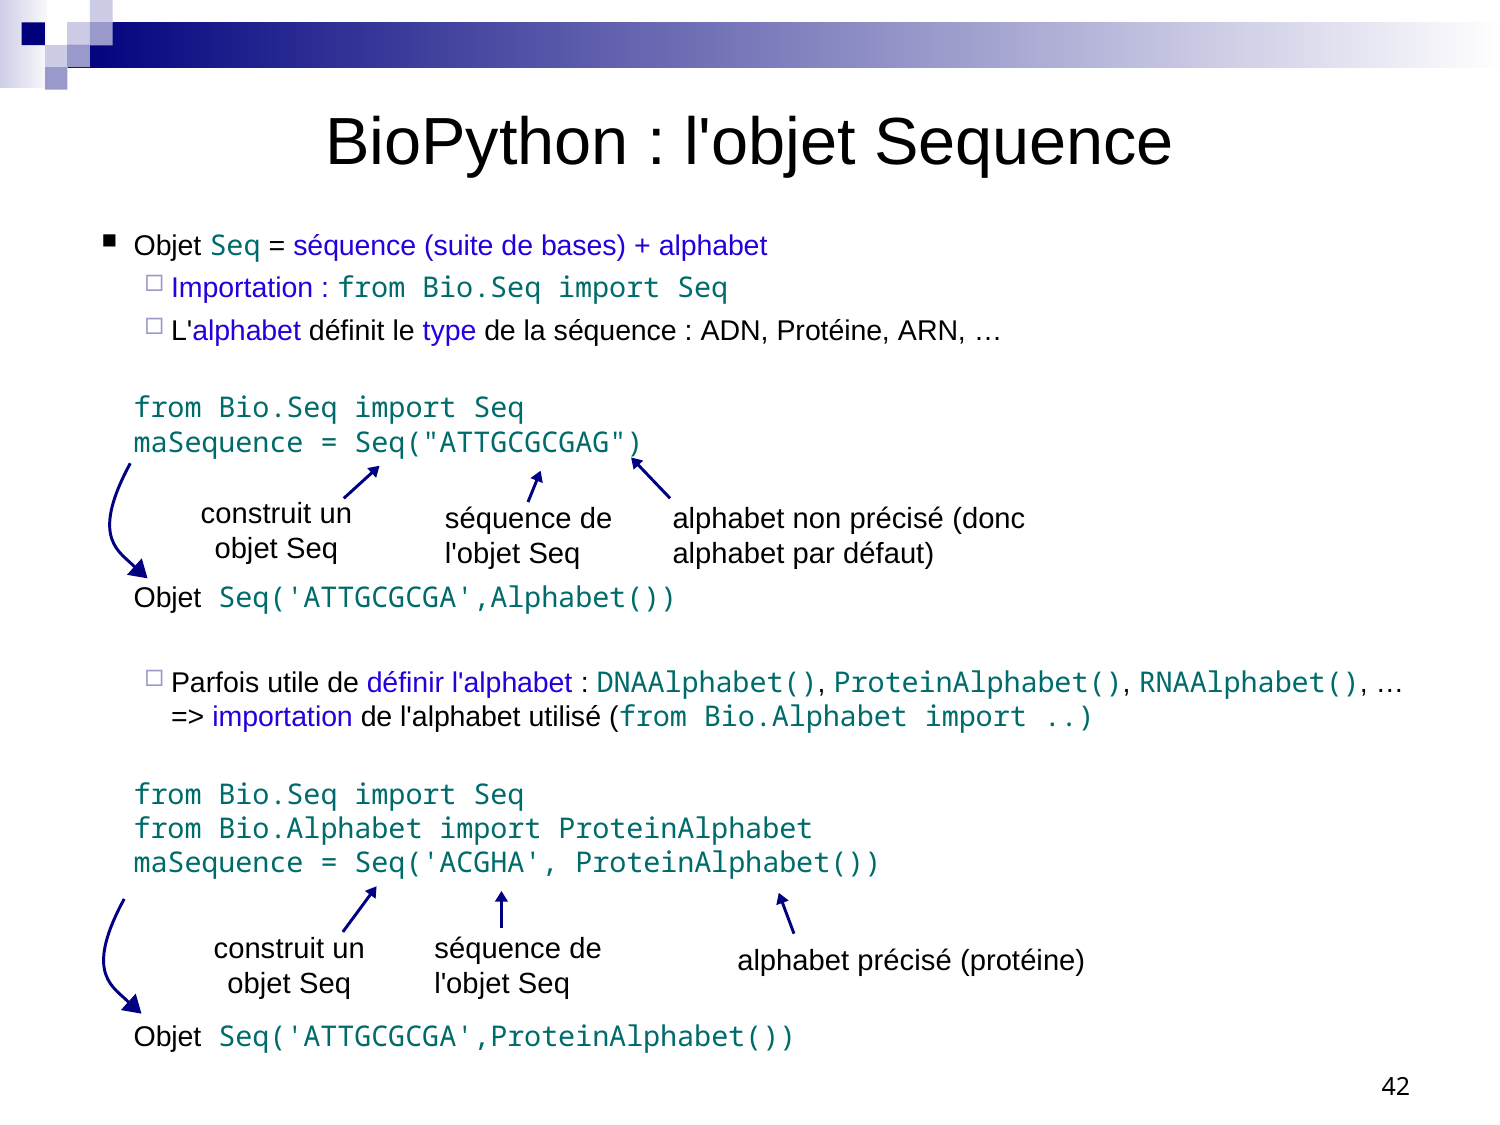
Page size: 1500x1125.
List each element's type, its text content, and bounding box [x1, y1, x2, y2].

text_box alphabet précisé (protéine) [722, 933, 1150, 994]
text_box séquence de l'objet Seq [419, 922, 643, 1008]
text_box séquence de l'objet Seq [430, 492, 654, 578]
text_box construit un objet Seq [198, 922, 419, 1008]
text_box alphabet non précisé (donc alphabet par défaut) [657, 492, 1064, 578]
title BioPython : l'objet Sequence [75, 69, 1426, 207]
text_box construit un objet Seq [185, 486, 407, 572]
list Objet Seq = séquence (suite de bases) + alphabet Importation : from Bio.Seq import Seq L'alphabet définit le type de la séquence : ADN, Protéine, ARN, … from Bio.Seq import Seq maSequence = Seq("ATTGCGCGAG") Objet Seq('ATTGCGCGA',Alphabet()) Parfois utile de définir l'alphabet : DNAAlphabet(), ProteinAlphabet(), RNAAlphabet(), … => importation de l'alphabet utilisé (from Bio.Alphabet import ..) from Bio.Seq import Seq from Bio.Alphabet import ProteinAlphabet maSequence = Seq('ACGHA', ProteinAlphabet()) Objet Seq('ATTGCGCGA',ProteinAlphabet()) [86, 219, 1493, 1074]
